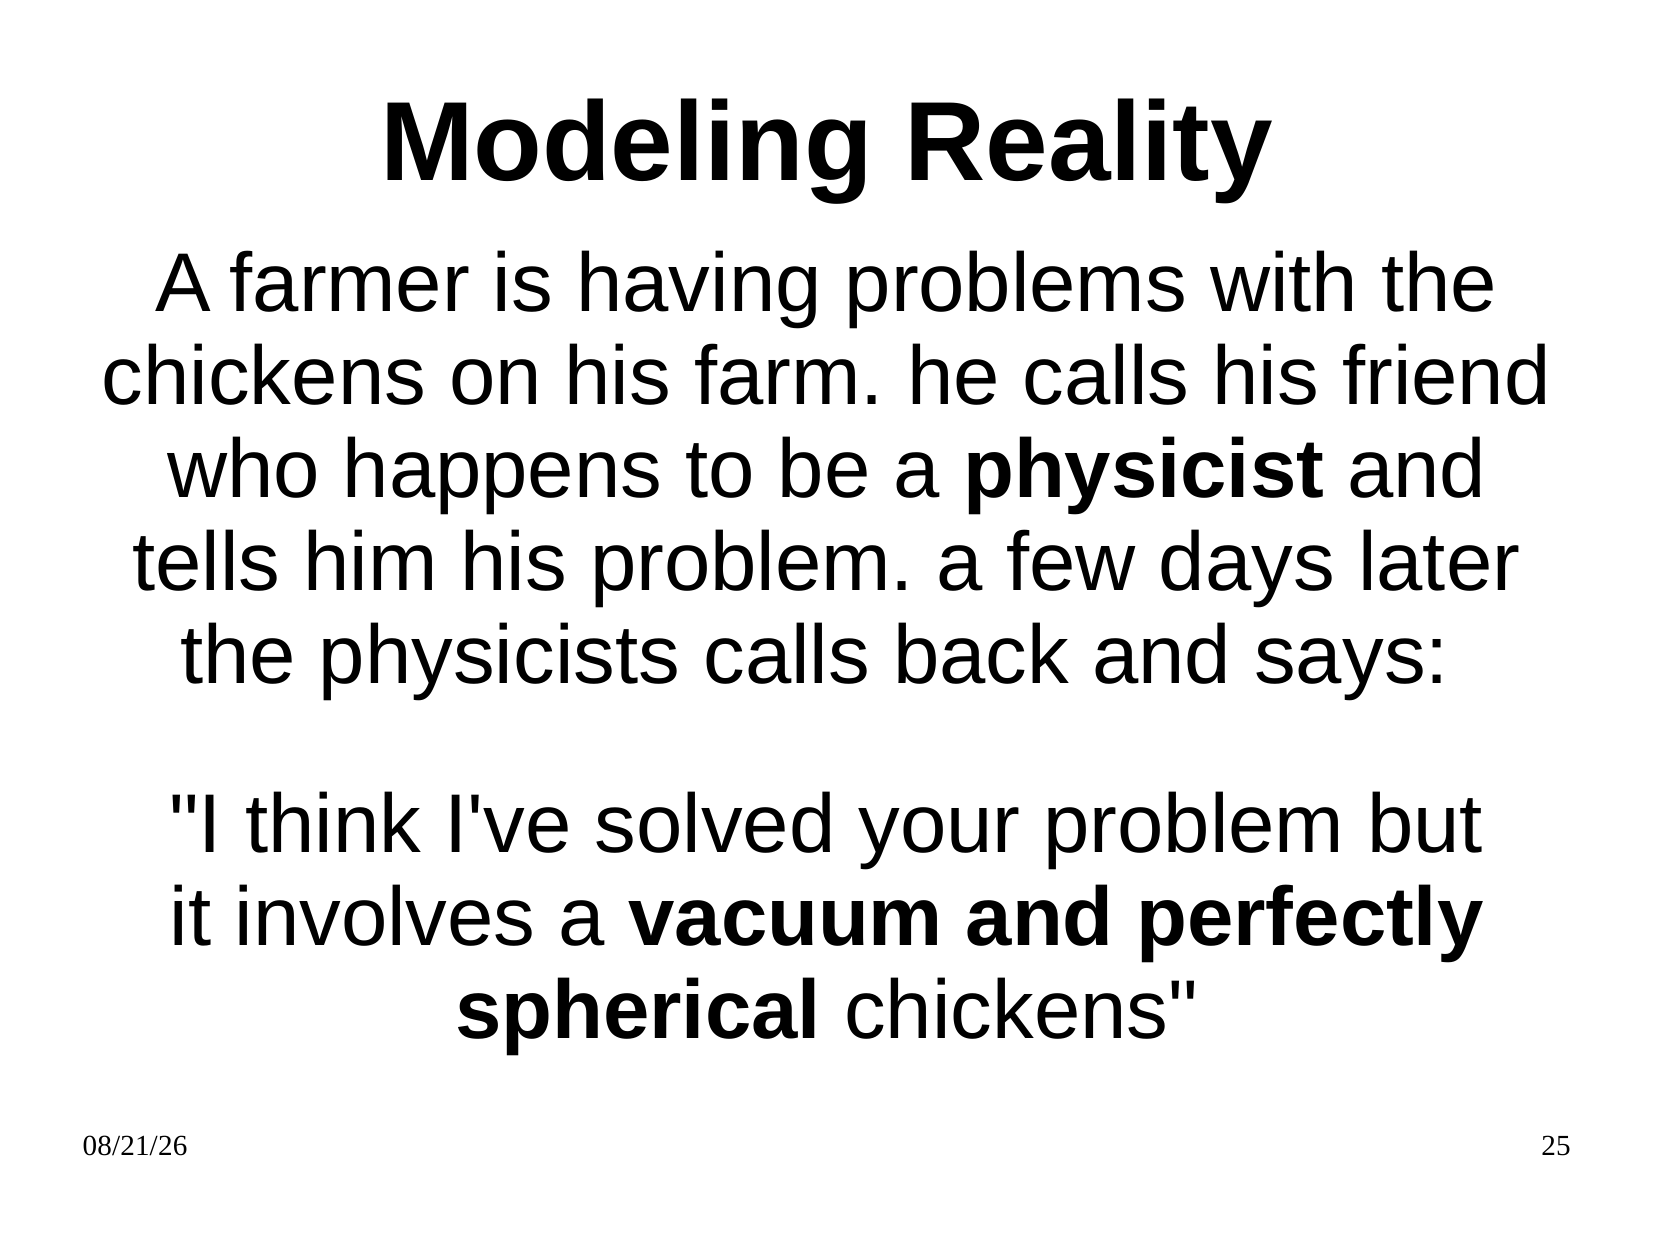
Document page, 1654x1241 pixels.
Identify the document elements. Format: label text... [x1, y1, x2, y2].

subtitle A farmer is having problems with the chickens on his farm. he calls his friend who happens to be a physicist and tells him his problem. a few days later the physicists calls back and says: [82, 235, 1571, 701]
text_box "I think I've solved your problem but it involves a vacuum and perfectly spherical chickens" [82, 777, 1571, 1057]
title Modeling Reality [82, 37, 1571, 235]
